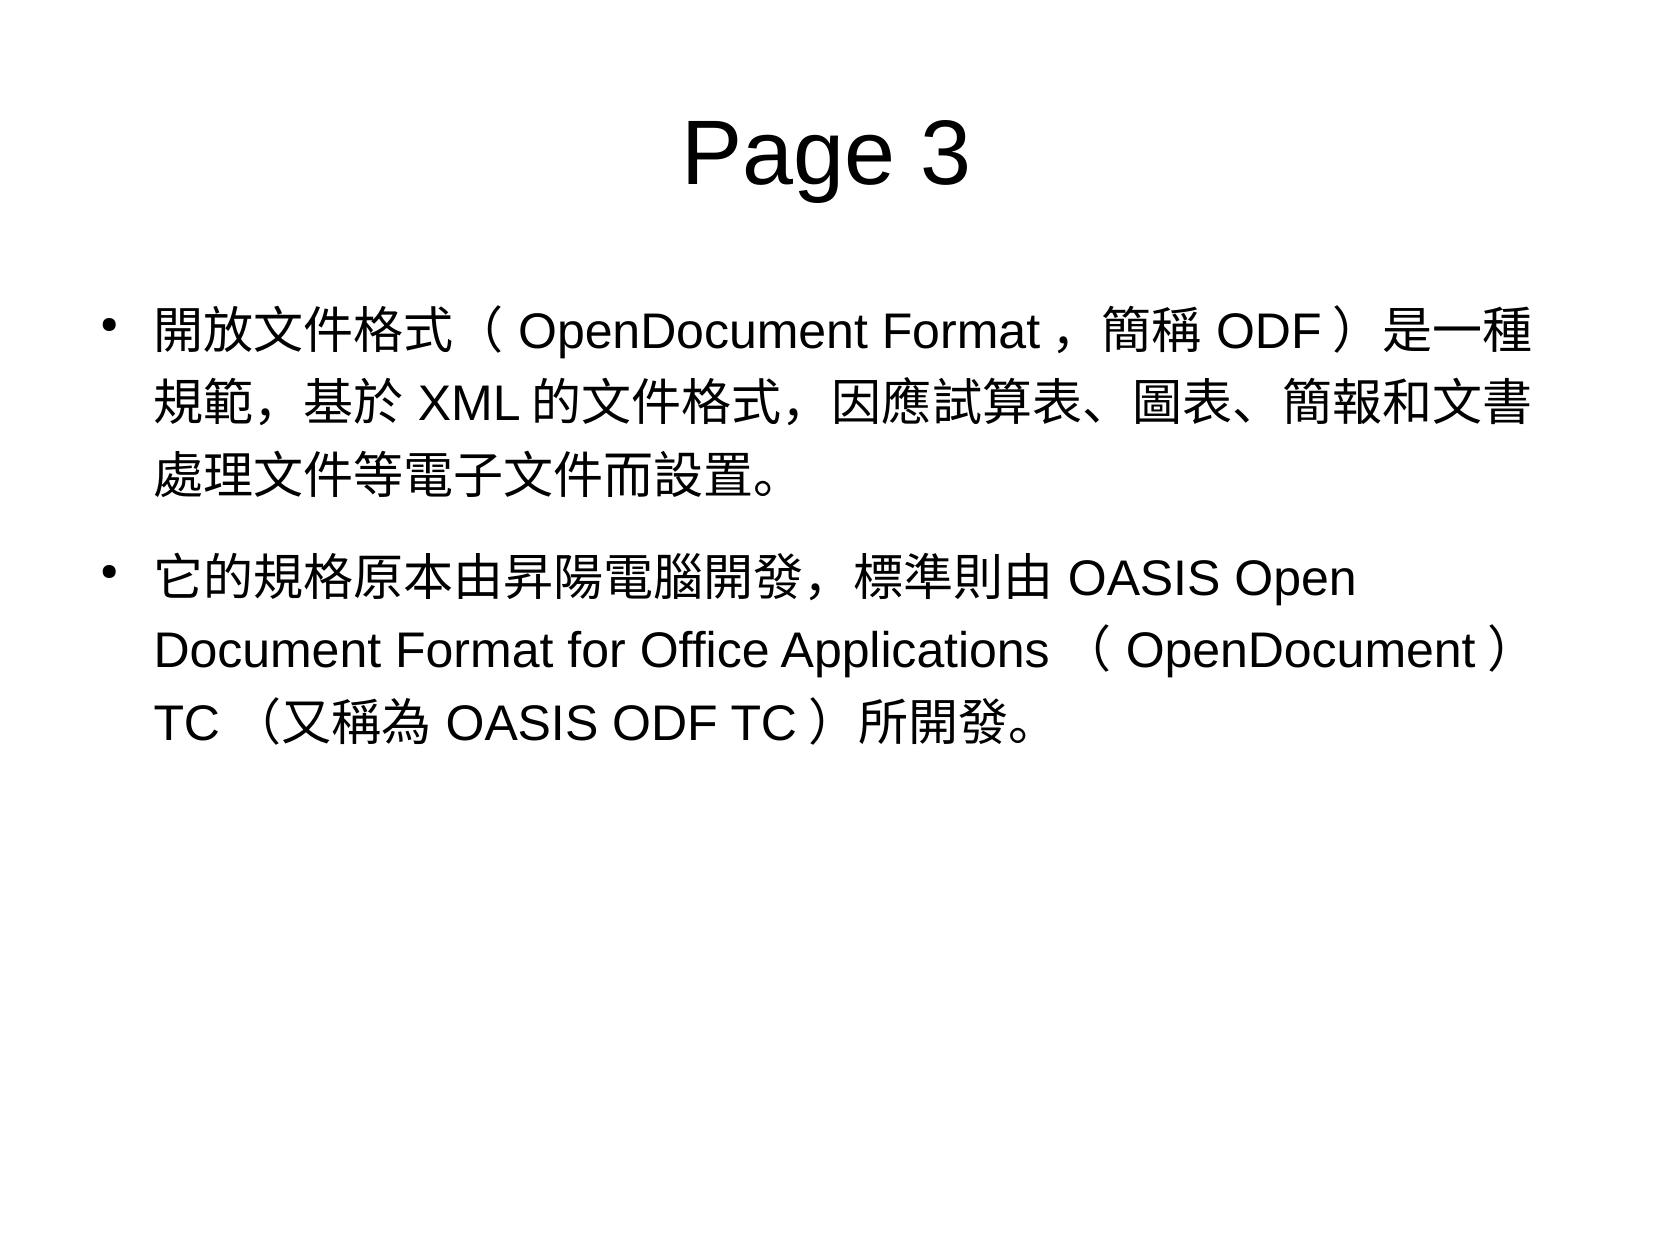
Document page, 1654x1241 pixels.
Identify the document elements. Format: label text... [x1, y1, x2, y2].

title Page 3 [82, 49, 1571, 257]
list 開放文件格式（OpenDocument Format，簡稱ODF）是一種規範，基於XML的文件格式，因應試算表、圖表、簡報和文書處理文件等電子文件而設置。 它的規格原本由昇陽電腦開發，標準則由OASIS Open Document Format for Office Applications（OpenDocument）TC（又稱為OASIS ODF TC）所開發。 [82, 290, 1571, 1109]
